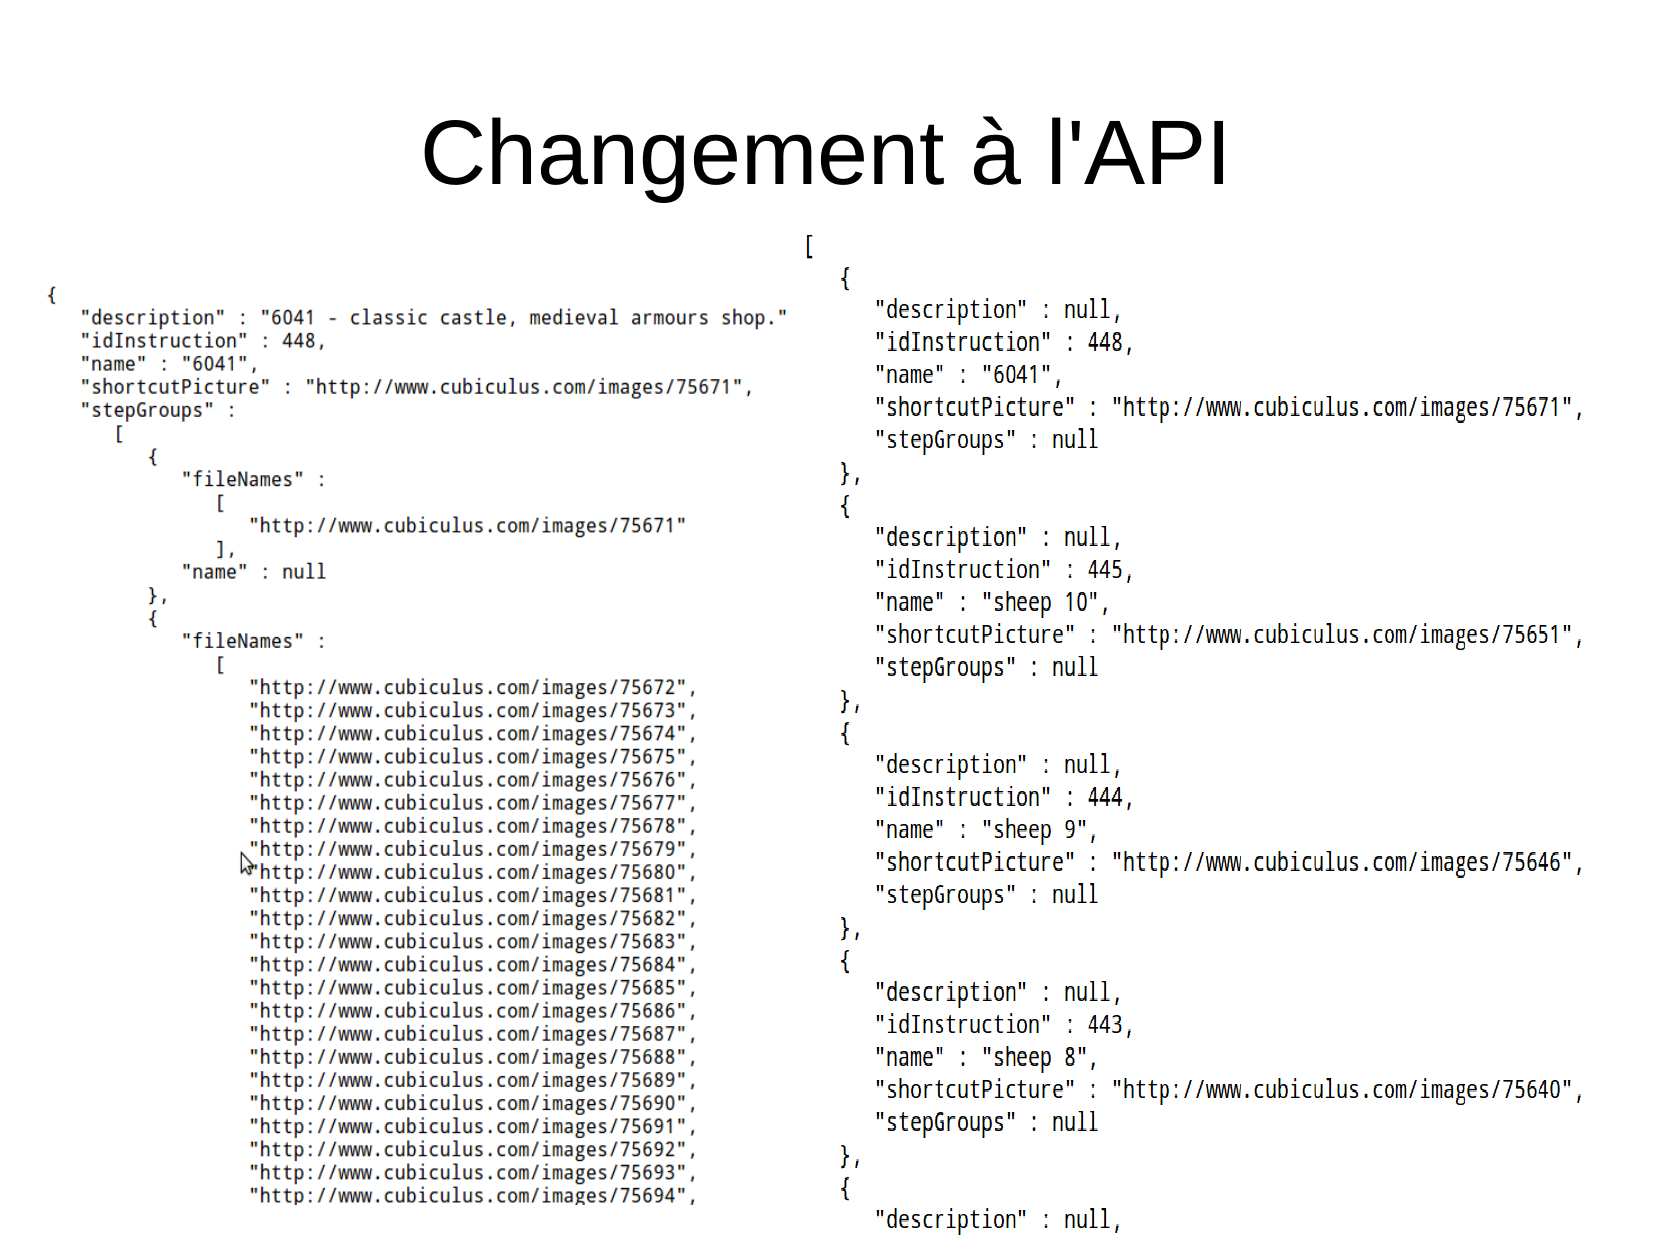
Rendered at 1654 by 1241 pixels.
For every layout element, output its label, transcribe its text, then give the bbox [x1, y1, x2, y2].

title Changement à l'API [82, 49, 1571, 257]
picture [35, 212, 1654, 1241]
